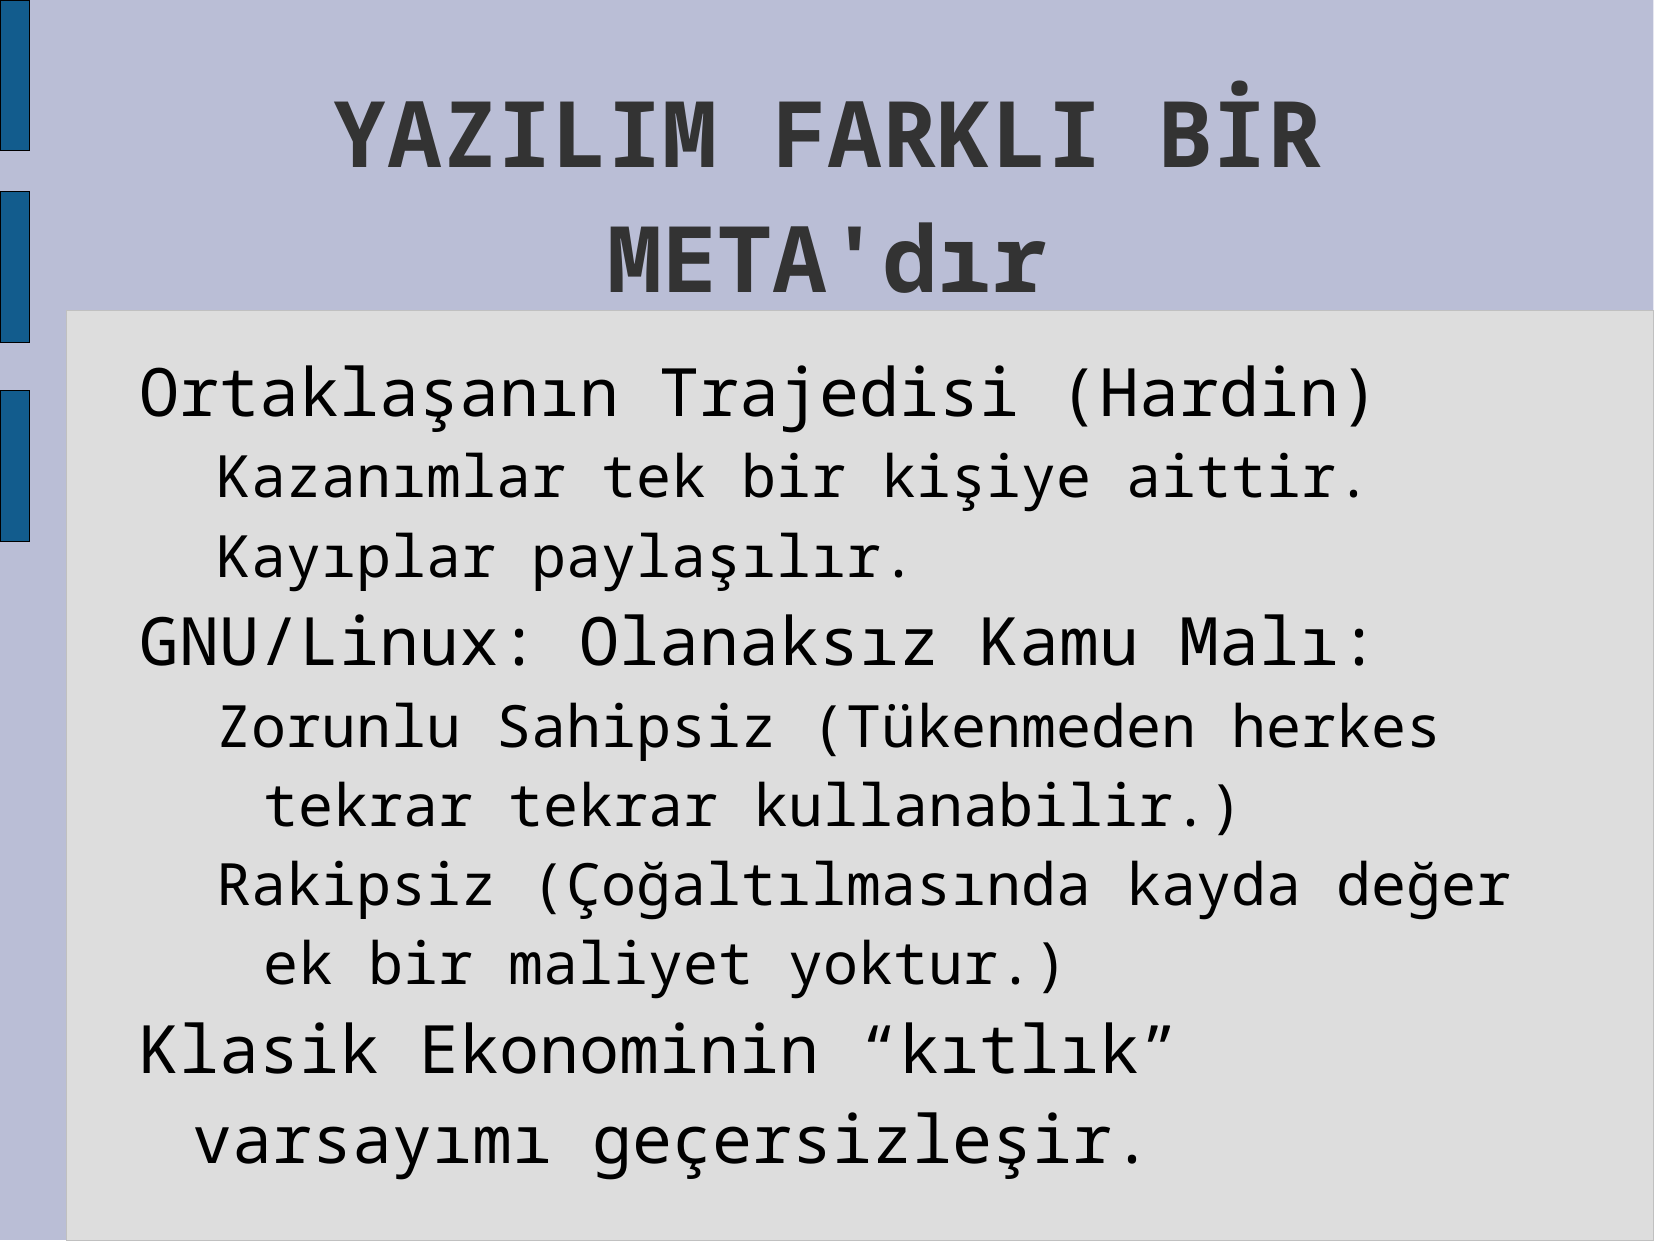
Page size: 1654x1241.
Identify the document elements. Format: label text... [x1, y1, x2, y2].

title YAZILIM FARKLI BİR META'dır [121, 88, 1534, 301]
list Ortaklaşanın Trajedisi (Hardin) Kazanımlar tek bir kişiye aittir. Kayıplar paylaşılır. GNU/Linux: Olanaksız Kamu Malı: Zorunlu Sahipsiz (Tükenmeden herkes tekrar tekrar kullanabilir.) Rakipsiz (Çoğaltılmasında kayda değer ek bir maliyet yoktur.) Klasik Ekonominin “kıtlık” varsayımı geçersizleşir. [121, 344, 1534, 1127]
